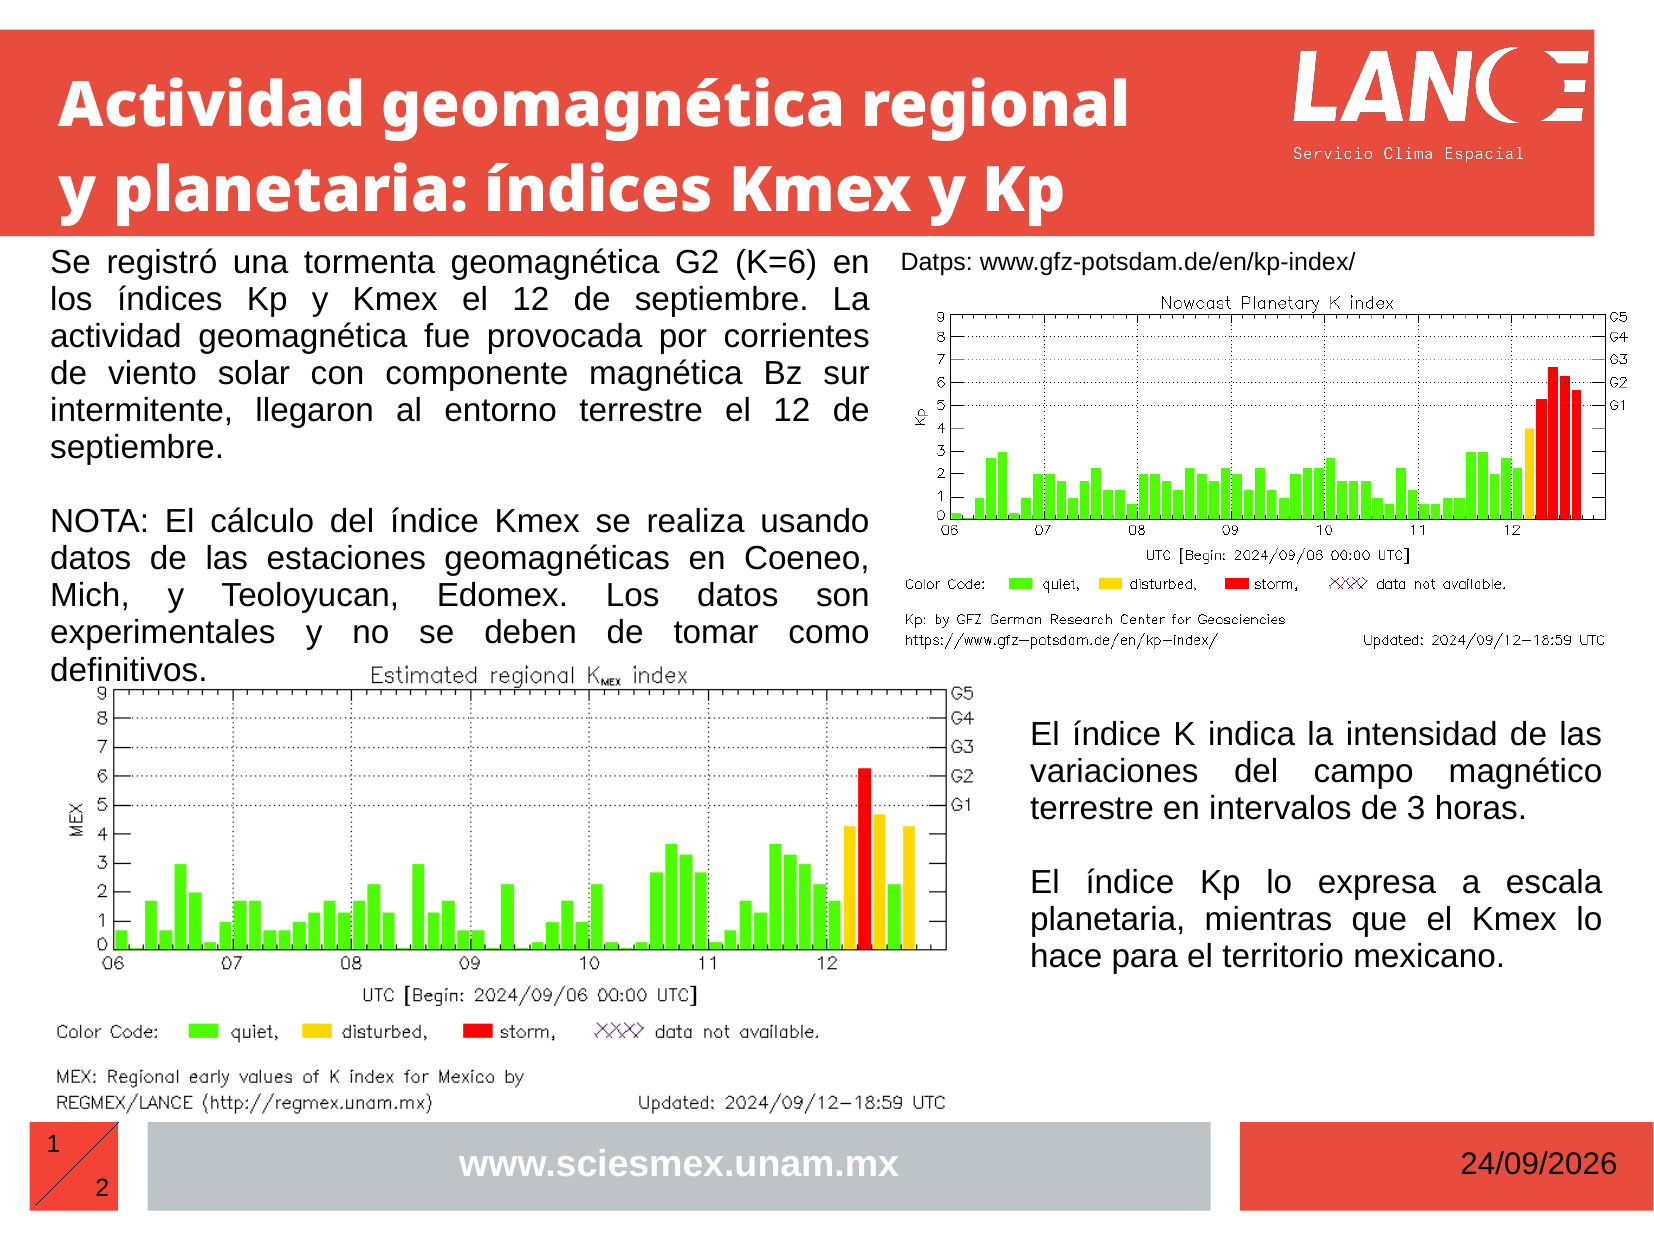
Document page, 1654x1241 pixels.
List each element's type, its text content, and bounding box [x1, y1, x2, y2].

picture [47, 277, 1642, 1116]
text_box Se registró una tormenta geomagnética G2 (K=6) en los índices Kp y Kmex el 12 de septiembre. La actividad geomagnética fue provocada por corrientes de viento solar con componente magnética Bz sur intermitente, llegaron al entorno terrestre el 12 de septiembre. NOTA: El cálculo del índice Kmex se realiza usando datos de las estaciones geomagnéticas en Coeneo, Mich, y Teoloyucan, Edomex. Los datos son experimentales y no se deben de tomar como definitivos. [35, 236, 886, 733]
title Actividad geomagnética regional y planetaria: índices Kmex y Kp [59, 59, 1312, 207]
text_box 2 [35, 1151, 125, 1209]
picture [1293, 47, 1589, 162]
text_box <número> [31, 1122, 176, 1170]
text_box Datps: www.gfz-potsdam.de/en/kp-index/ [886, 240, 1654, 284]
text_box www.sciesmex.unam.mx [153, 1122, 1205, 1205]
text_box El índice K indica la intensidad de las variaciones del campo magnético terrestre en intervalos de 3 horas. El índice Kp lo expresa a escala planetaria, mientras que el Kmex lo hace para el territorio mexicano. [1015, 707, 1619, 1052]
text_box 12/09/2024 [1424, 1122, 1654, 1205]
